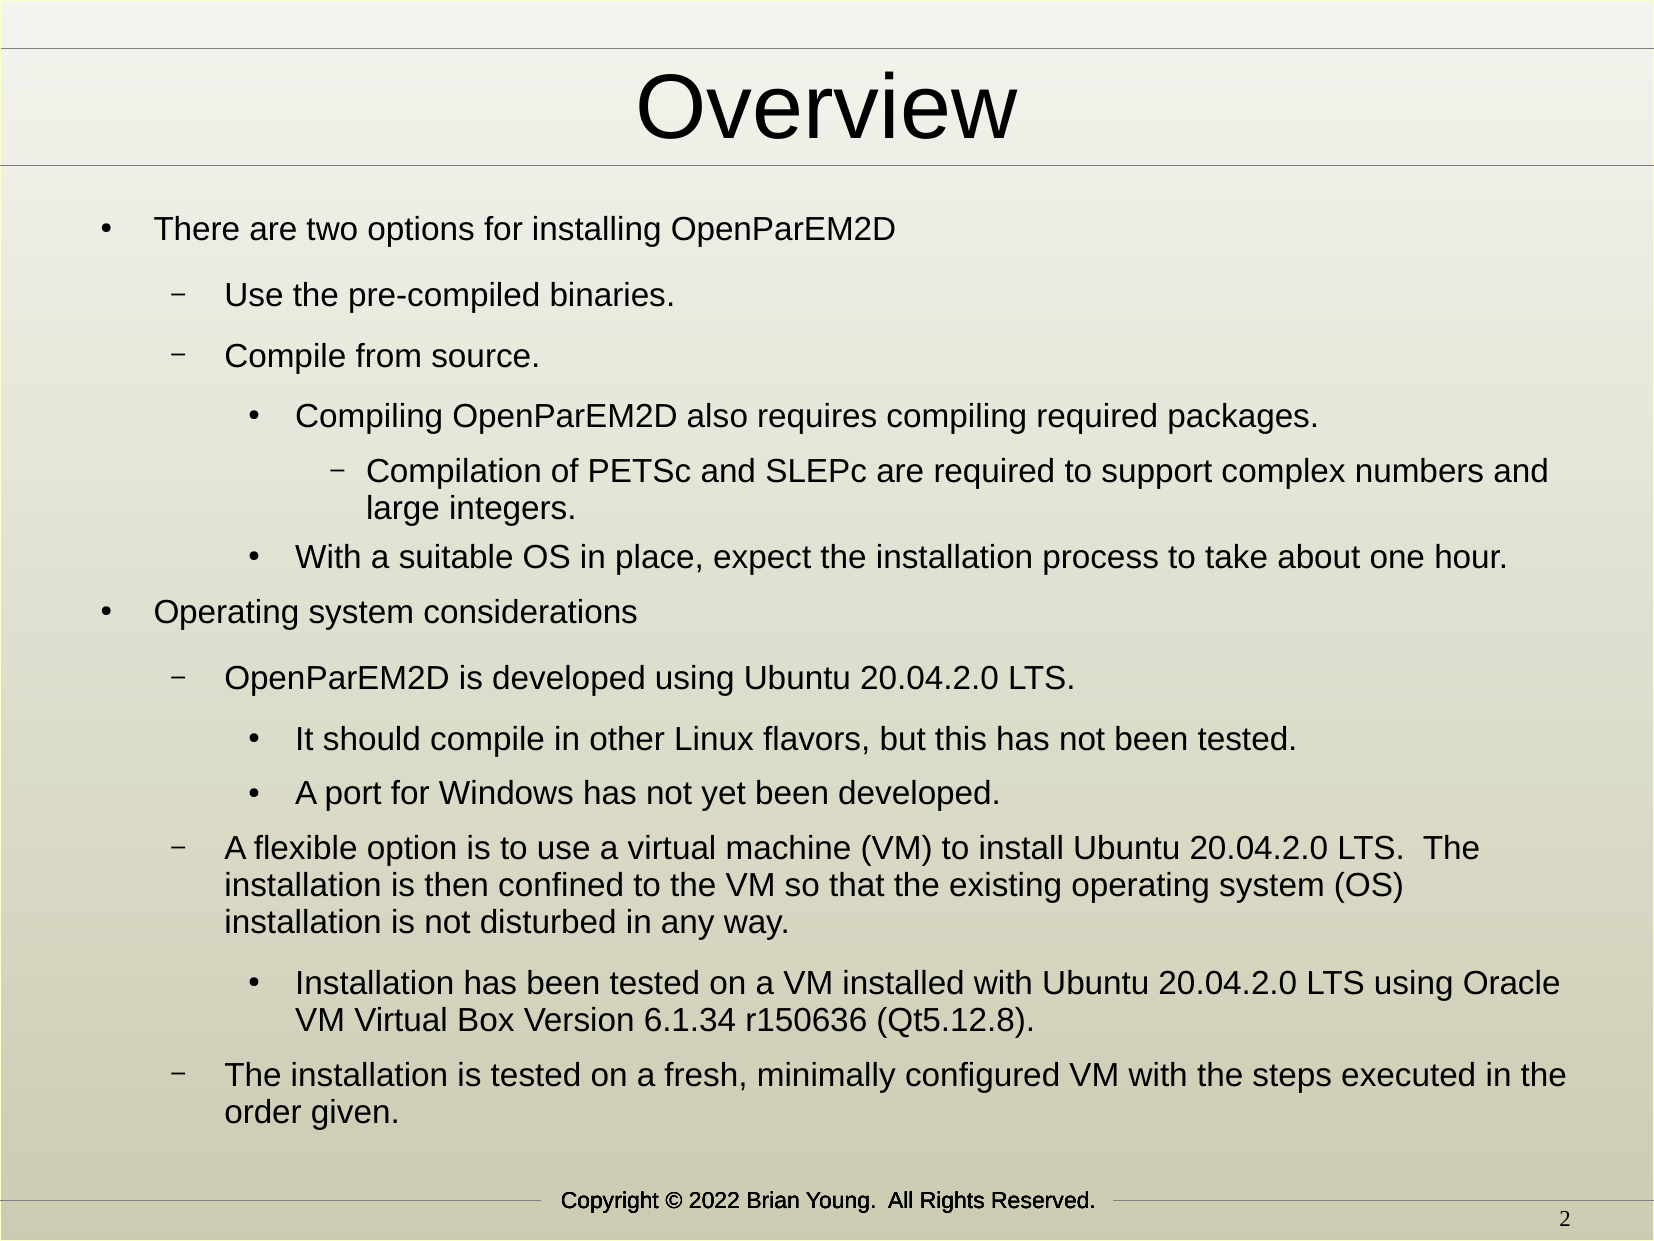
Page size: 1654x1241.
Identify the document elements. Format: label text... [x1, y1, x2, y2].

list There are two options for installing OpenParEM2D Use the pre-compiled binaries. Compile from source. Compiling OpenParEM2D also requires compiling required packages. Compilation of PETSc and SLEPc are required to support complex numbers and large integers. With a suitable OS in place, expect the installation process to take about one hour. Operating system considerations OpenParEM2D is developed using Ubuntu 20.04.2.0 LTS. It should compile in other Linux flavors, but this has not been tested. A port for Windows has not yet been developed. A flexible option is to use a virtual machine (VM) to install Ubuntu 20.04.2.0 LTS. The installation is then confined to the VM so that the existing operating system (OS) installation is not disturbed in any way. Installation has been tested on a VM installed with Ubuntu 20.04.2.0 LTS using Oracle VM Virtual Box Version 6.1.34 r150636 (Qt5.12.8). The installation is tested on a fresh, minimally configured VM with the steps executed in the order given. [82, 210, 1571, 1180]
title Overview [82, 49, 1571, 166]
